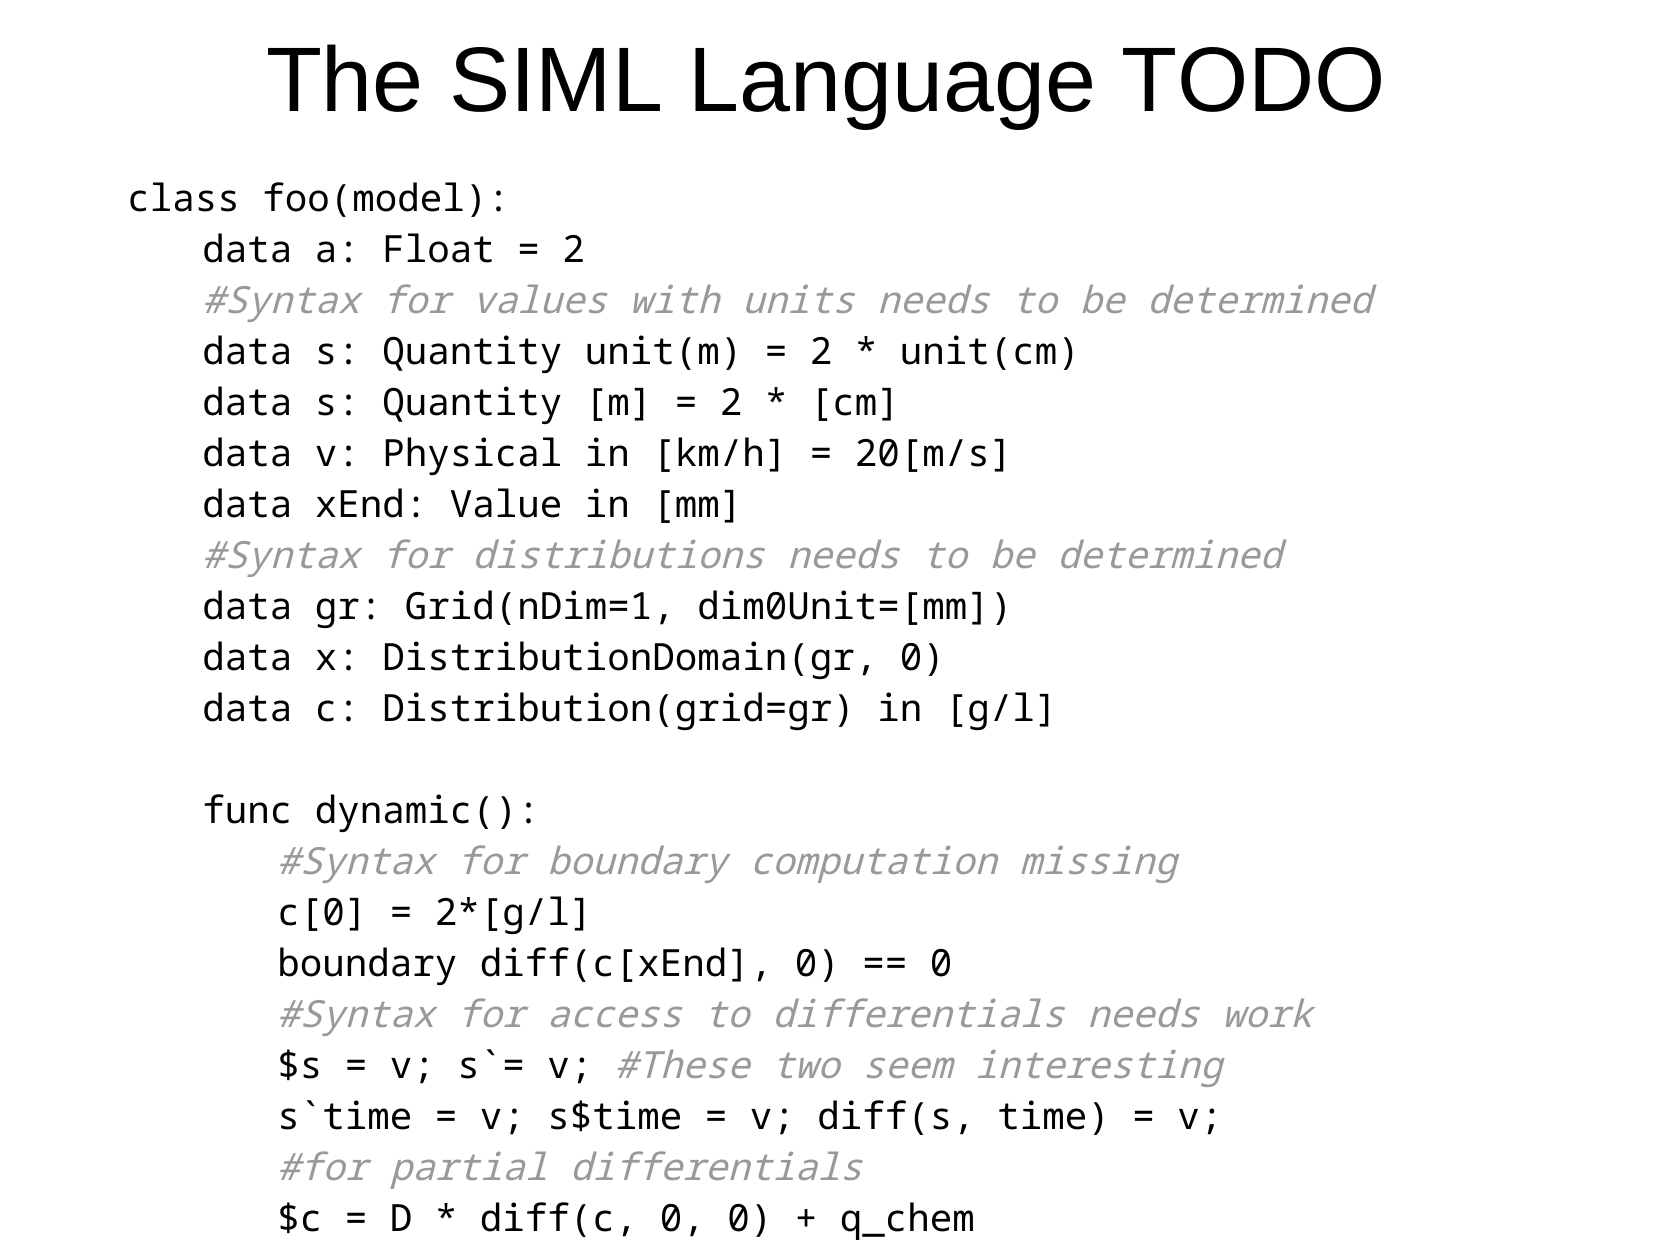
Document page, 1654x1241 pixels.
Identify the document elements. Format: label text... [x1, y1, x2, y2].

title The SIML Language TODO [82, 28, 1571, 132]
text_box class foo(model): data a: Float = 2 #Syntax for values with units needs to be determined data s: Quantity unit(m) = 2 * unit(cm) data s: Quantity [m] = 2 * [cm] data v: Physical in [km/h] = 20[m/s] data xEnd: Value in [mm] #Syntax for distributions needs to be determined data gr: Grid(nDim=1, dim0Unit=[mm]) data x: DistributionDomain(gr, 0) data c: Distribution(grid=gr) in [g/l] func dynamic(): #Syntax for boundary computation missing c[0] = 2*[g/l] boundary diff(c[xEnd], 0) == 0 #Syntax for access to differentials needs work $s = v; s`= v; #These two seem interesting s`time = v; s$time = v; diff(s, time) = v; #for partial differentials $c = D * diff(c, 0, 0) + q_chem $c = D * c$0$0 + q_chem c` = D * c`0`0 + q_chem; c`= D * c`x`x + q_chem $c = D * c_0_0 + q_chem [112, 163, 1501, 1205]
